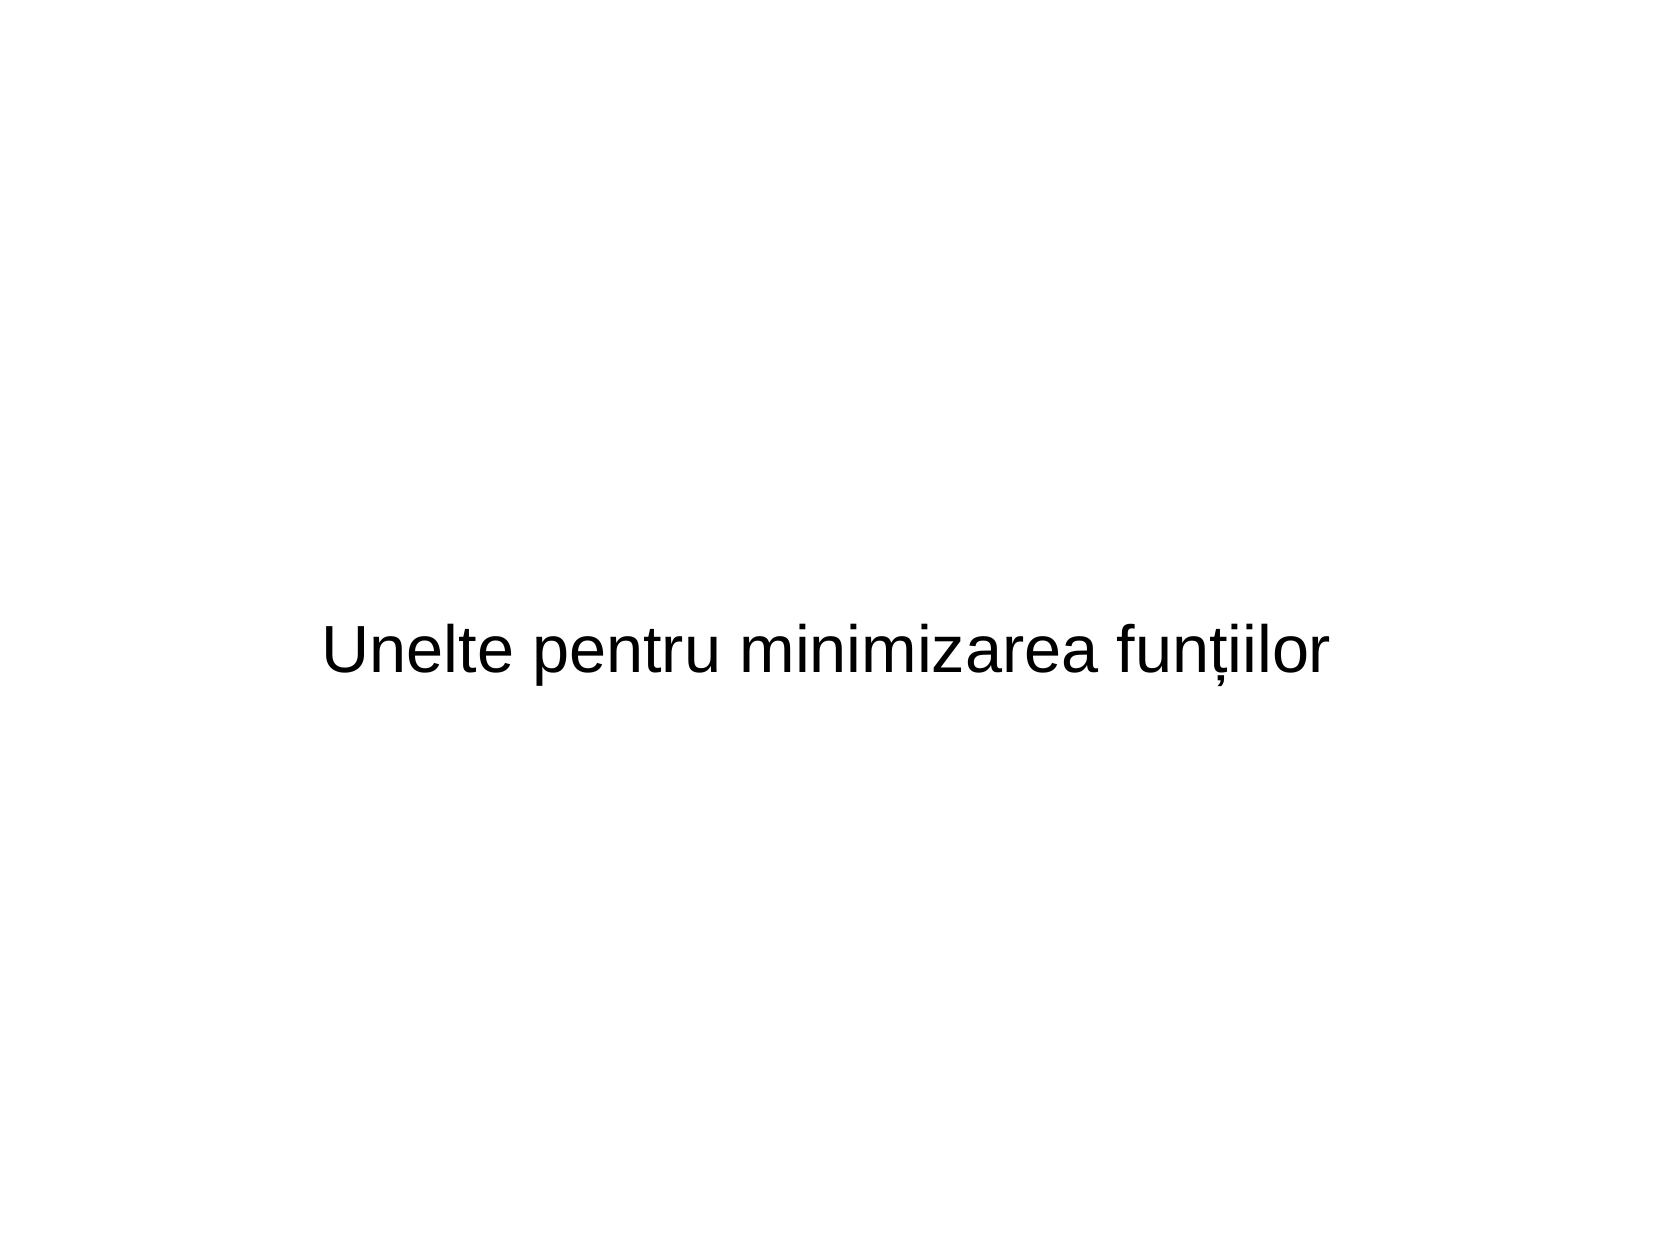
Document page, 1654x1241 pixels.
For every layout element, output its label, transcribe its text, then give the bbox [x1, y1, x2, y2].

subtitle Unelte pentru minimizarea funțiilor [82, 290, 1571, 1010]
